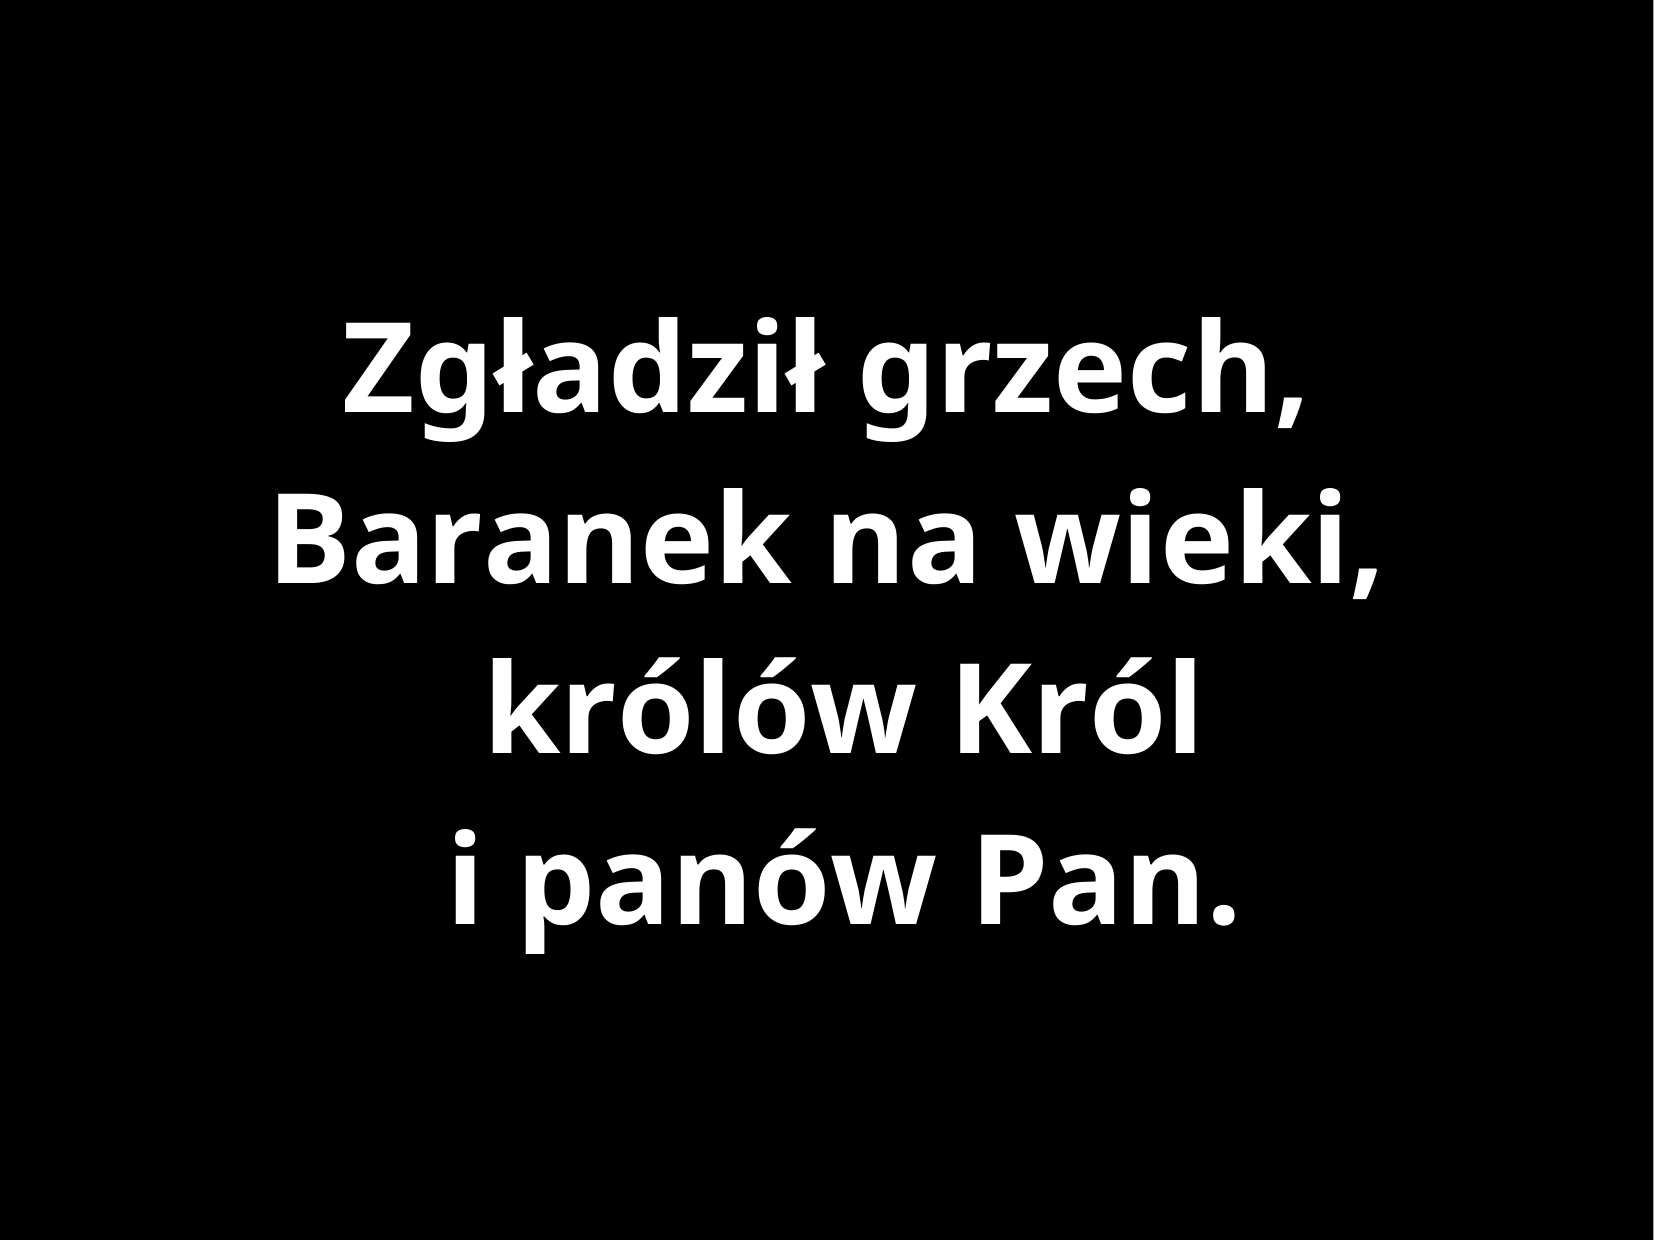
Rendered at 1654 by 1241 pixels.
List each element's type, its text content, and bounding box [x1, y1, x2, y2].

subtitle Zgładził grzech, Baranek na wieki, królów Król i panów Pan. [0, 0, 1654, 1241]
